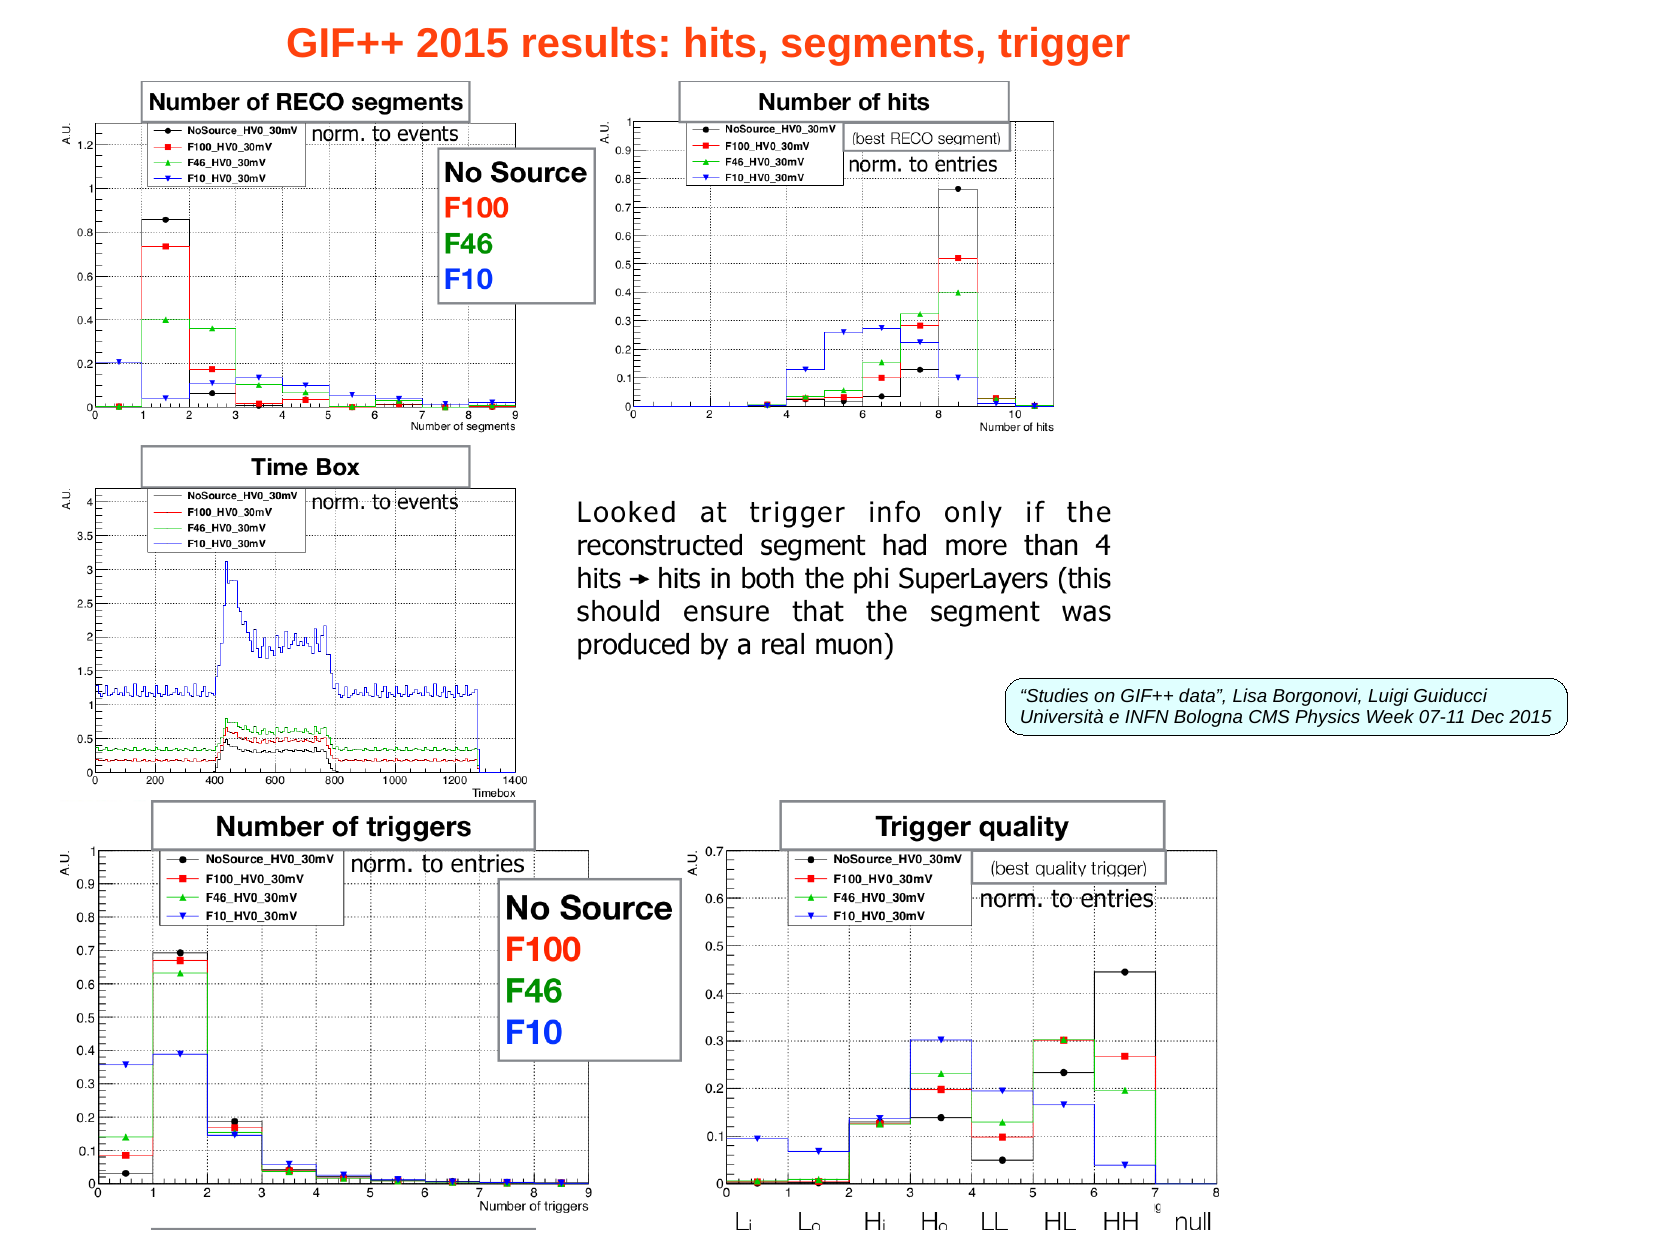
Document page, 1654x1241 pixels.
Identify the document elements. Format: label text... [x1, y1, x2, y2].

picture [60, 81, 1111, 798]
text_box “Studies on GIF++ data”, Lisa Borgonovi, Luigi Guiducci Università e INFN Bologna CMS Physics Week 07-11 Dec 2015 [1005, 678, 1568, 736]
text_box GIF++ 2015 results: hits, segments, trigger [271, 12, 1532, 88]
picture [60, 800, 1219, 1230]
